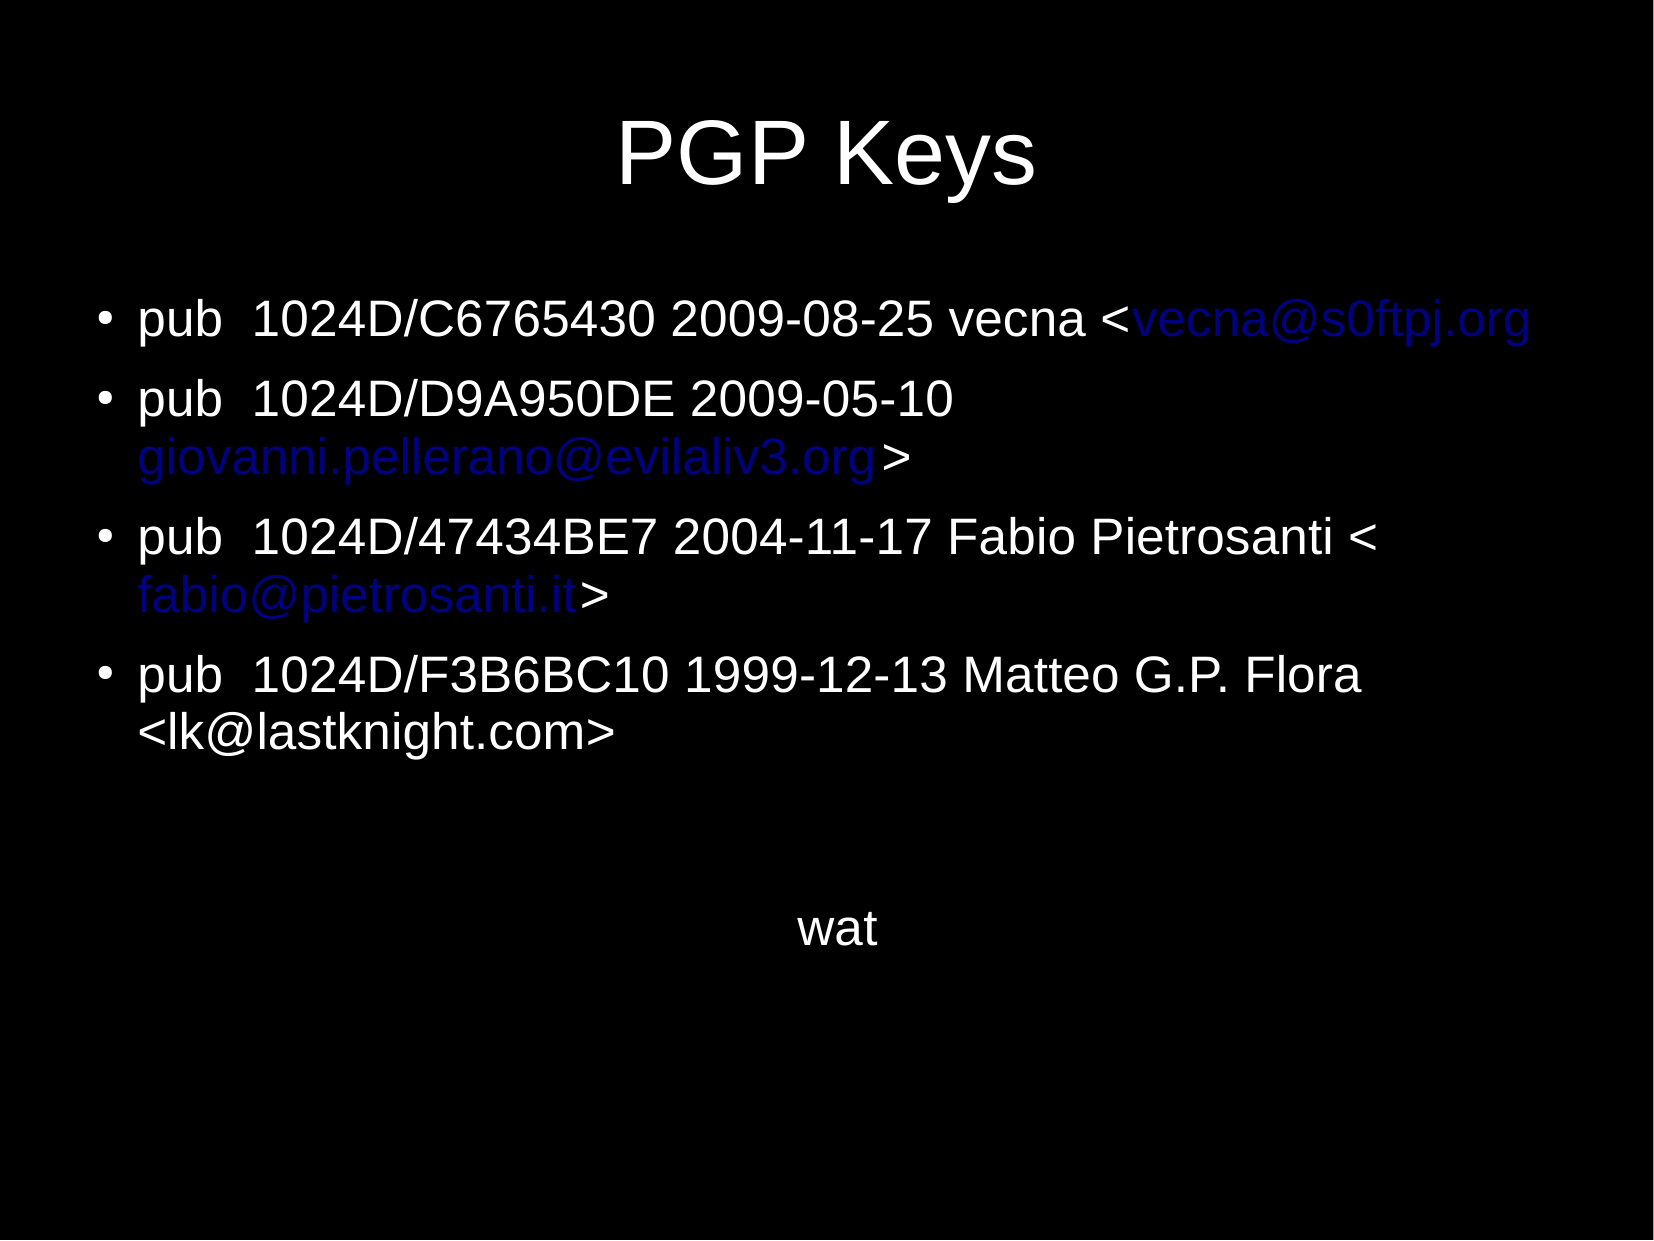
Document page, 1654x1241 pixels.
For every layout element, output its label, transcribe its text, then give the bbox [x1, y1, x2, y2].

list pub 1024D/C6765430 2009-08-25 vecna <vecna@s0ftpj.org pub 1024D/D9A950DE 2009-05-10giovanni.pellerano@evilaliv3.org> pub 1024D/47434BE7 2004-11-17 Fabio Pietrosanti <fabio@pietrosanti.it> pub 1024D/F3B6BC10 1999-12-13 Matteo G.P. Flora <lk@lastknight.com> wat [82, 290, 1538, 1010]
title PGP Keys [82, 49, 1571, 257]
